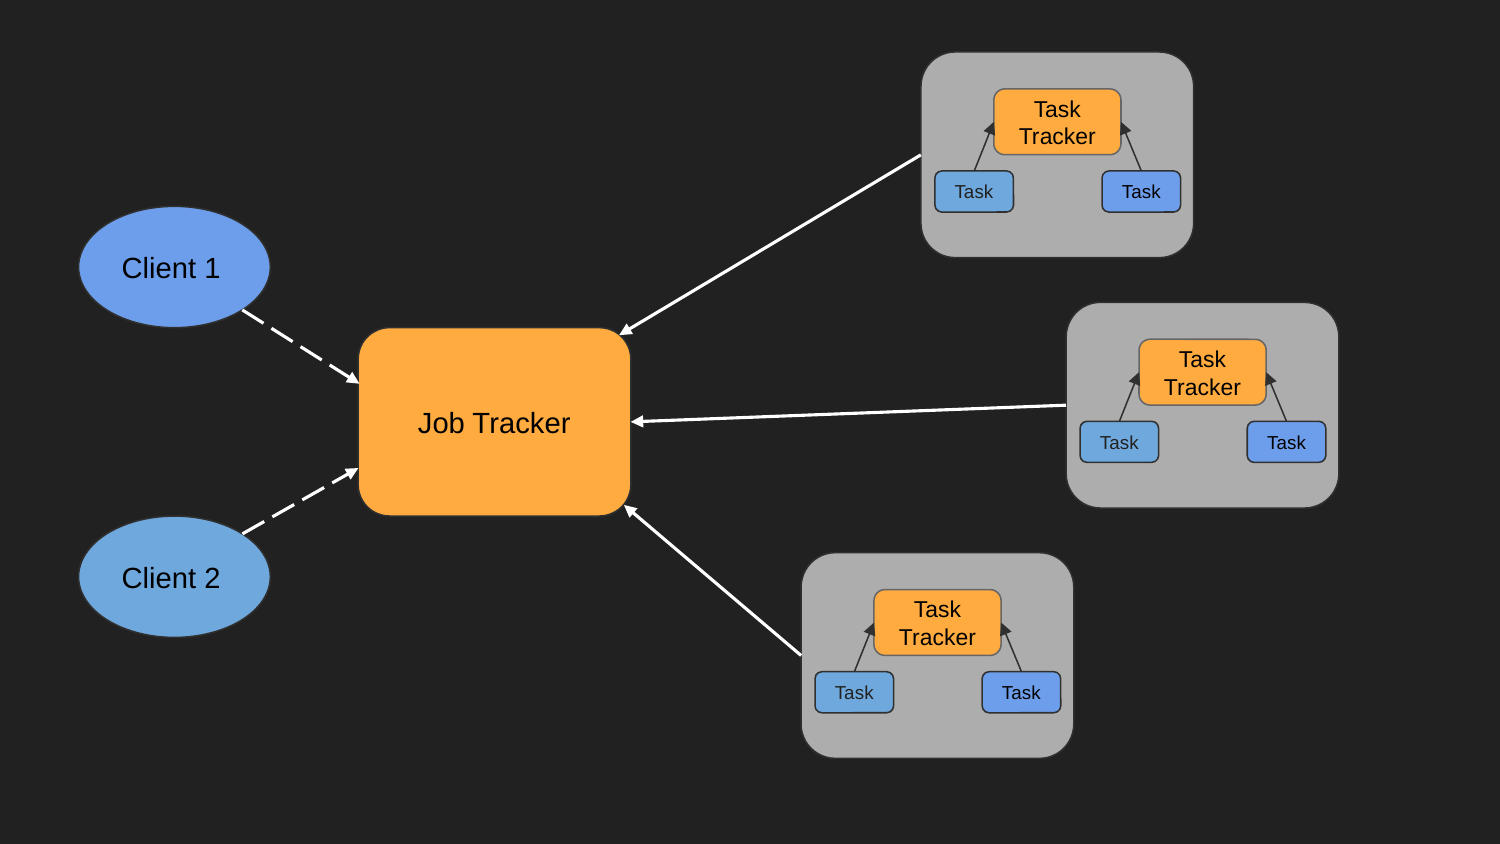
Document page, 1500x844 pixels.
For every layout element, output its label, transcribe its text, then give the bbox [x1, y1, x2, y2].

text_box Task [1247, 421, 1326, 463]
text_box Client 2 [78, 516, 271, 638]
text_box Task Tracker [1138, 339, 1267, 406]
text_box Task [982, 671, 1061, 713]
text_box [1066, 302, 1339, 509]
text_box Job Tracker [358, 327, 631, 517]
text_box Task [1102, 170, 1181, 213]
text_box [920, 51, 1194, 258]
text_box Task [934, 170, 1014, 213]
text_box Client 1 [78, 206, 271, 328]
text_box [801, 552, 1074, 759]
text_box Task Tracker [873, 589, 1002, 656]
text_box Task [1080, 421, 1159, 463]
text_box Task [815, 671, 894, 713]
text_box Task Tracker [993, 88, 1121, 155]
